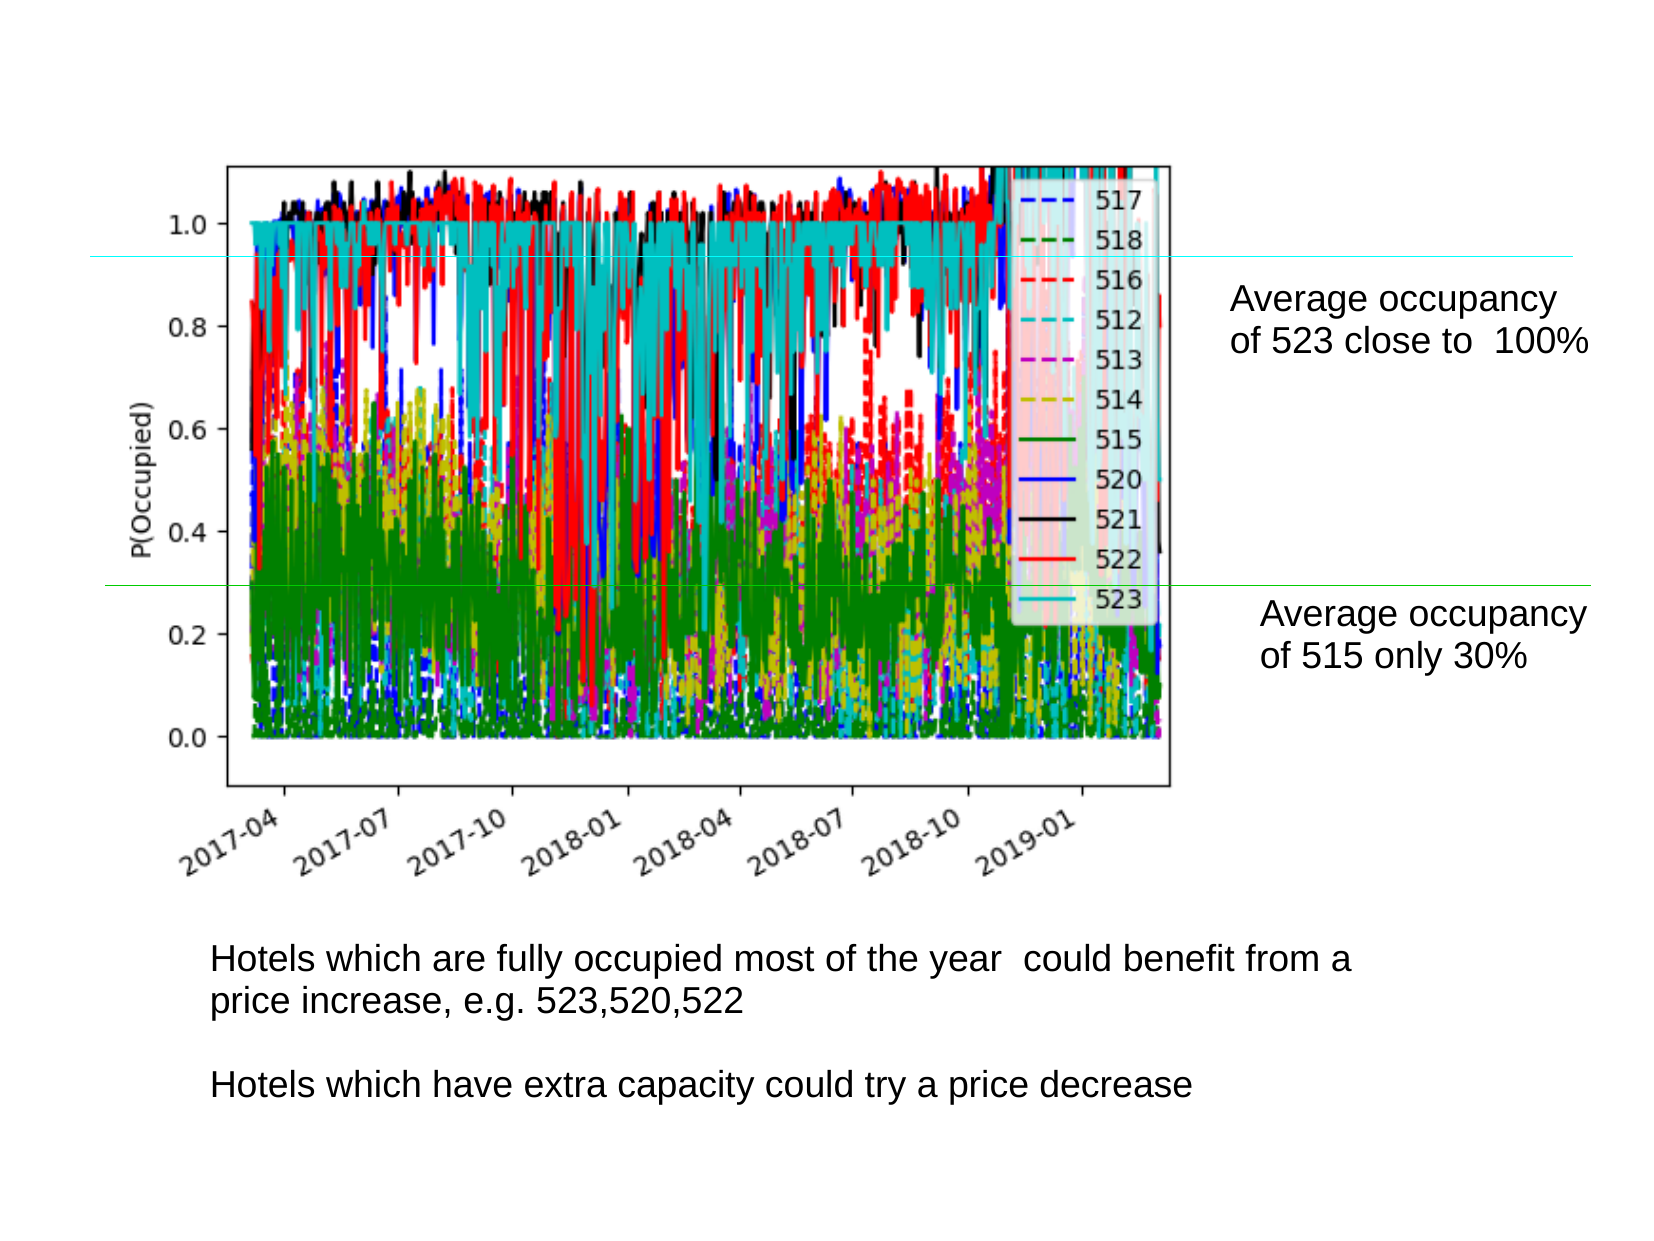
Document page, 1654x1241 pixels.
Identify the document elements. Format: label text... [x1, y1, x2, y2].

picture [75, 56, 1291, 968]
text_box Hotels which are fully occupied most of the year could benefit from a price increase, e.g. 523,520,522 Hotels which have extra capacity could try a price decrease [195, 930, 1426, 1197]
text_box Average occupancy of 515 only 30% [1245, 585, 1606, 691]
text_box Average occupancy of 523 close to 100% [1215, 270, 1606, 411]
